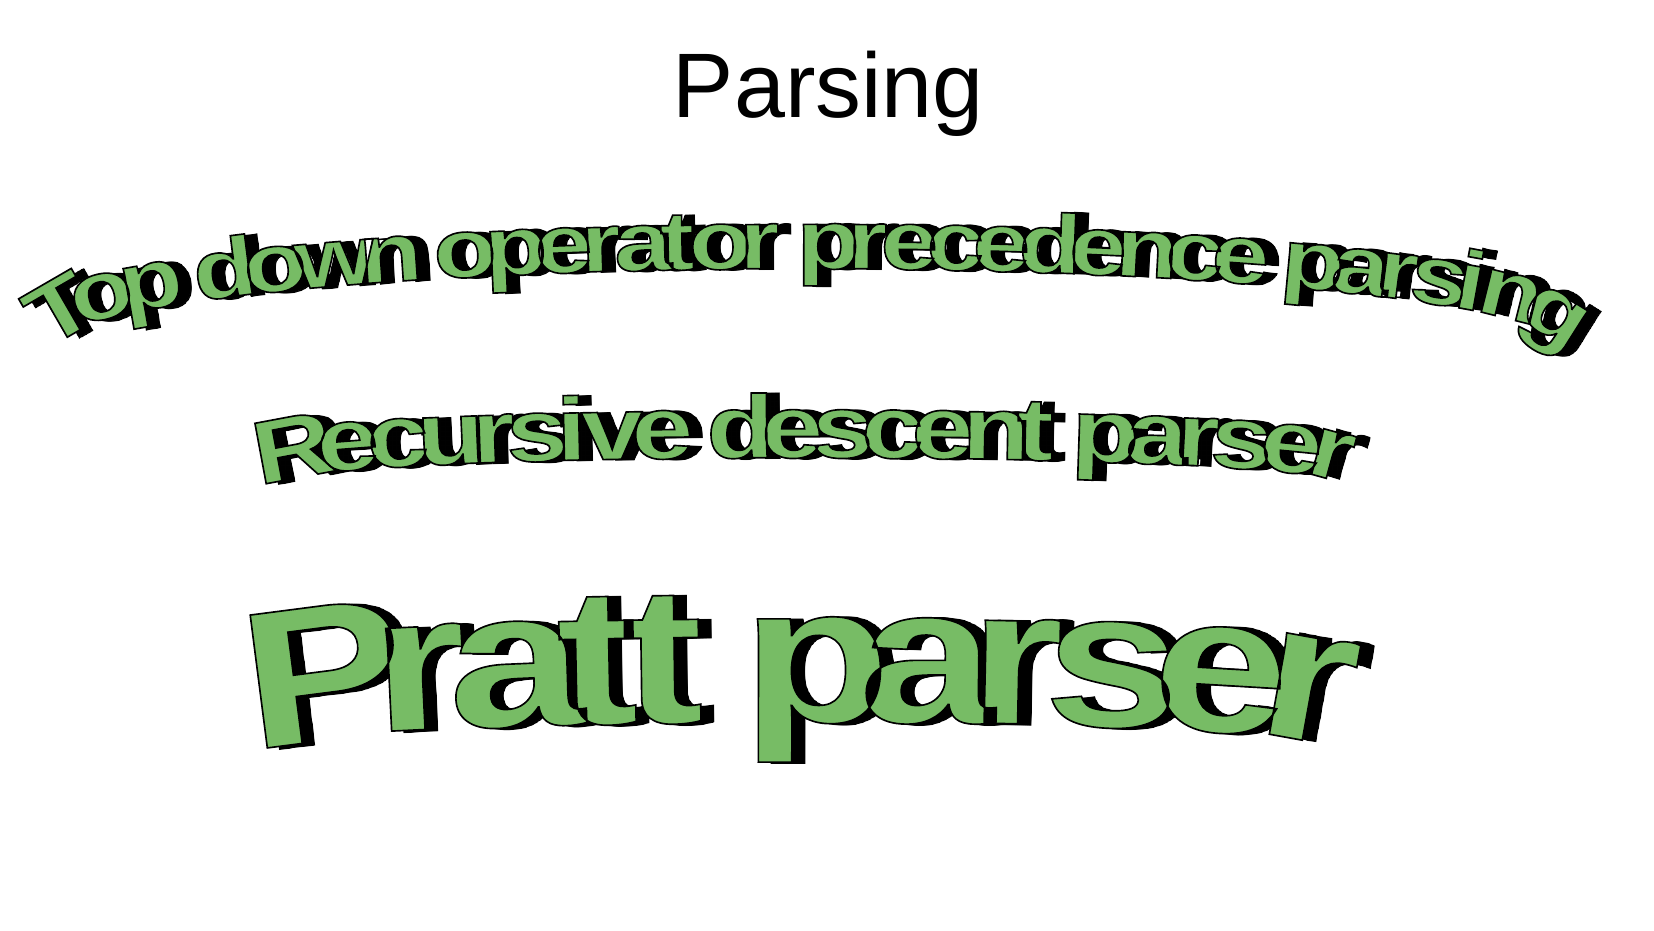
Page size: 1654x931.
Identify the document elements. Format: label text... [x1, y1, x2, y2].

text_box Recursive descent parser [1077, 414, 1357, 481]
text_box Top down operator precedence parsing [1284, 242, 1481, 311]
text_box Top down operator precedence parsing [74, 261, 179, 330]
text_box Top down operator precedence parsing [803, 212, 1266, 286]
text_box Top down operator precedence parsing [437, 215, 694, 294]
text_box Pratt parser [757, 616, 1361, 763]
text_box Top down operator precedence parsing [18, 268, 81, 338]
text_box Top down operator precedence parsing [1481, 269, 1588, 356]
text_box Recursive descent parser [581, 410, 690, 460]
text_box Pratt parser [250, 595, 701, 748]
text_box Recursive descent parser [478, 412, 580, 463]
text_box Recursive descent parser [711, 392, 1053, 461]
text_box Recursive descent parser [254, 415, 479, 484]
title Parsing [84, 7, 1573, 163]
text_box Top down operator precedence parsing [197, 233, 418, 299]
text_box Top down operator precedence parsing [692, 223, 778, 270]
